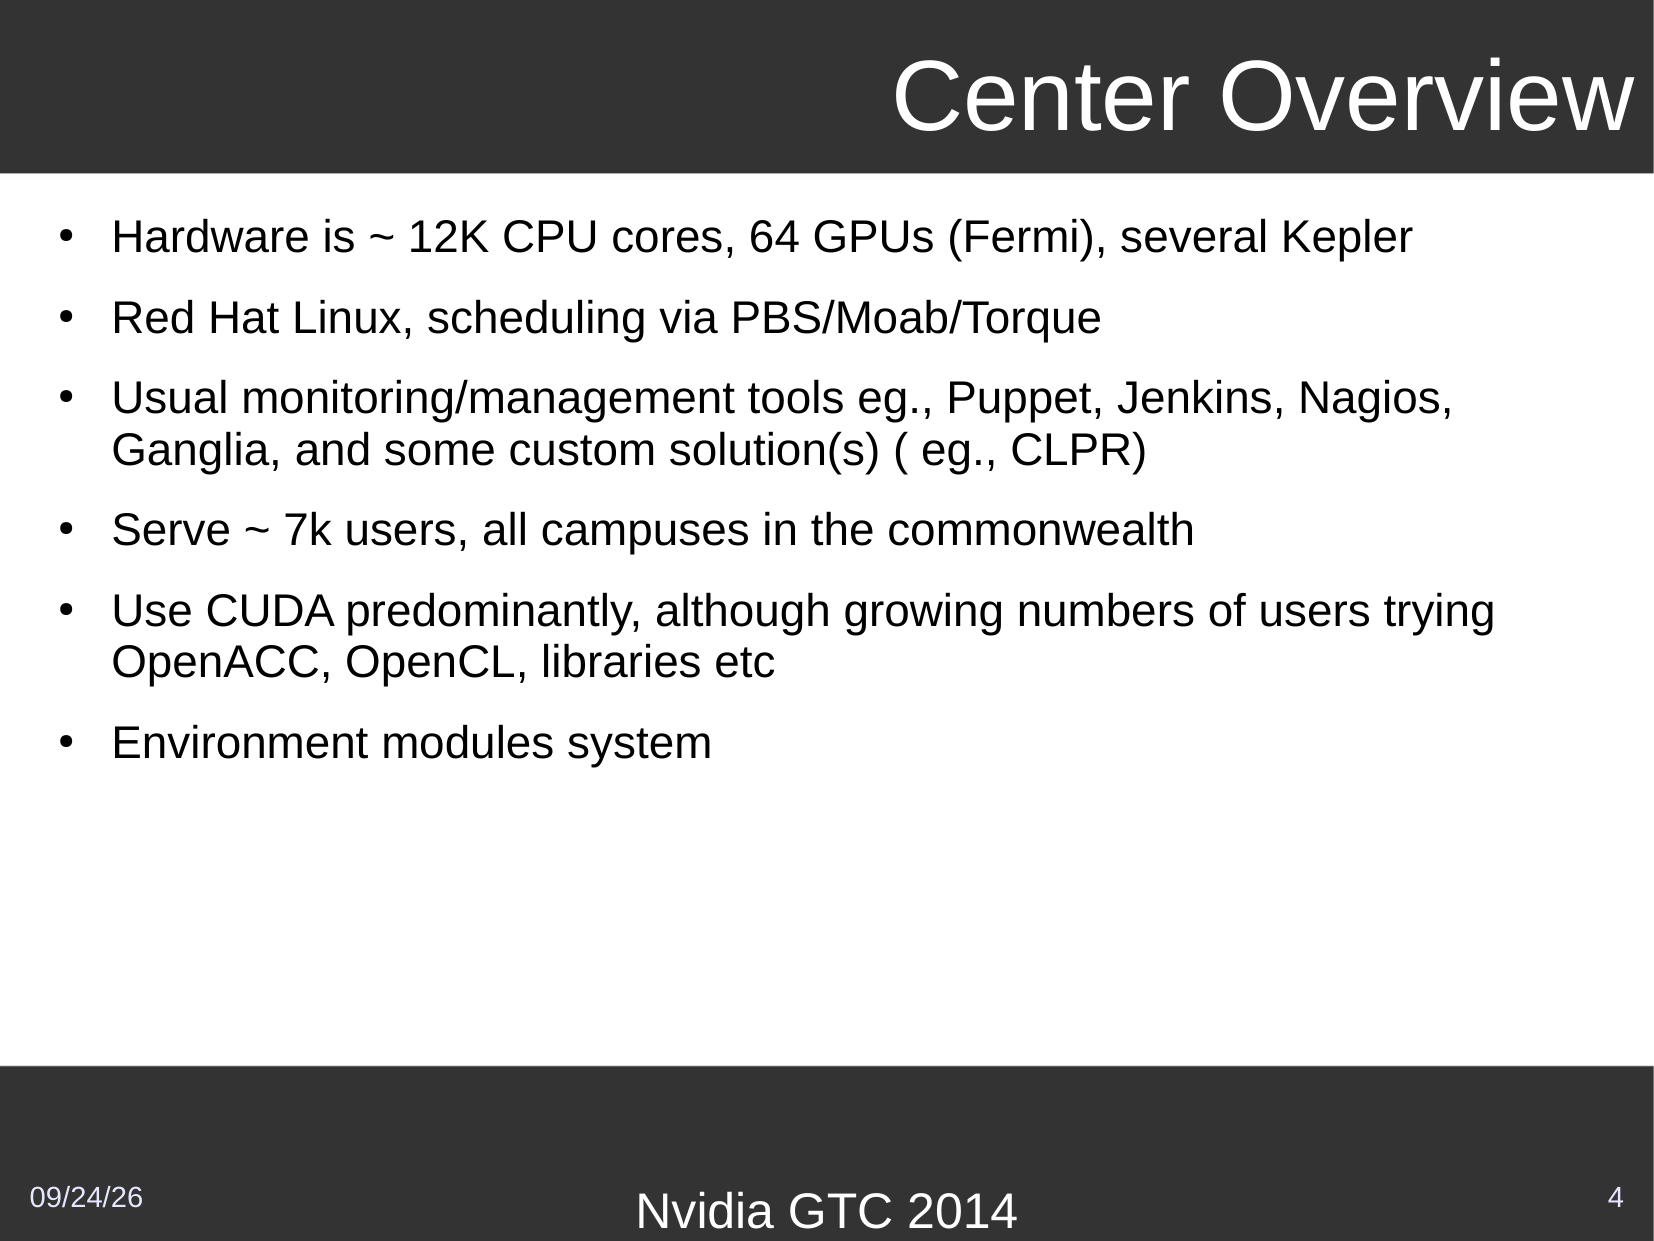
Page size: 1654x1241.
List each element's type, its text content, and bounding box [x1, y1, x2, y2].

list Hardware is ~ 12K CPU cores, 64 GPUs (Fermi), several Kepler Red Hat Linux, scheduling via PBS/Moab/Torque Usual monitoring/management tools eg., Puppet, Jenkins, Nagios, Ganglia, and some custom solution(s) ( eg., CLPR) Serve ~ 7k users, all campuses in the commonwealth Use CUDA predominantly, although growing numbers of users trying OpenACC, OpenCL, libraries etc Environment modules system [40, 210, 1636, 931]
text_box Nvidia GTC 2014 [29, 1182, 1625, 1239]
title Center Overview [40, 11, 1636, 181]
picture [0, 0, 1654, 1241]
